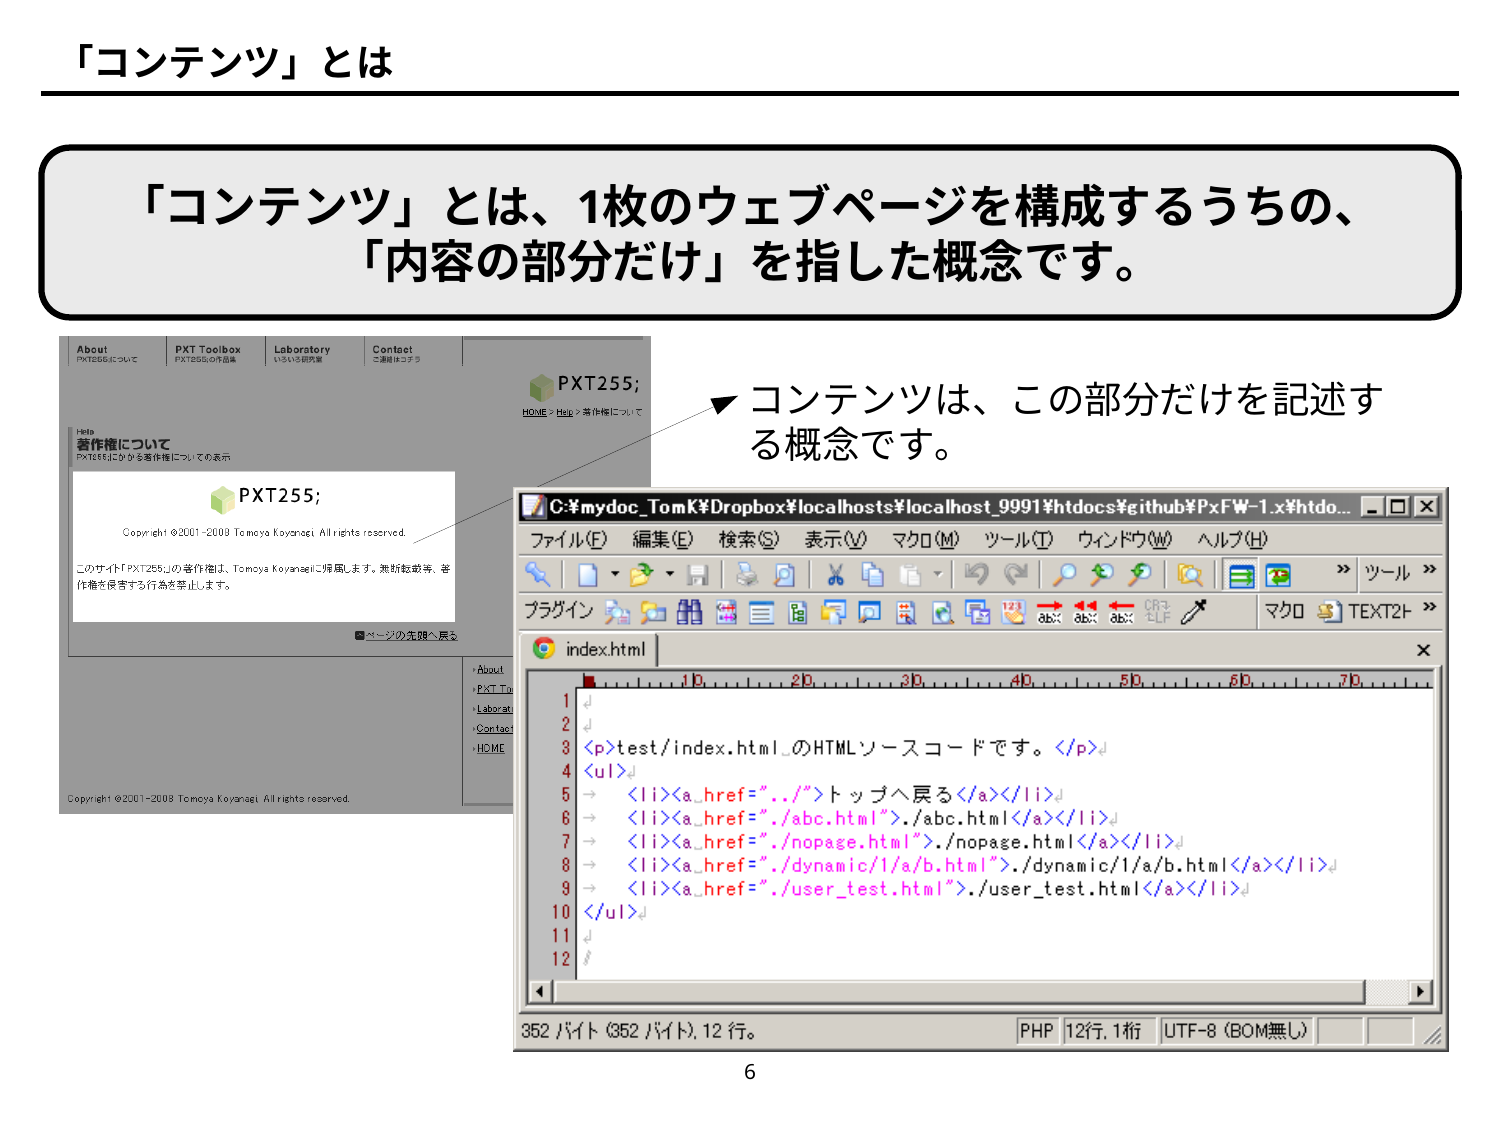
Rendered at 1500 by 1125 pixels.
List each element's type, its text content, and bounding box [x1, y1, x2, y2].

text_box 「コンテンツ」とは、1枚のウェブページを構成するうちの、 「内容の部分だけ」を指した概念です。 [41, 147, 1459, 318]
text_box コンテンツは、この部分だけを記述する概念です。 [732, 368, 1418, 474]
picture [59, 336, 1449, 1052]
title 「コンテンツ」とは [41, 33, 1459, 87]
